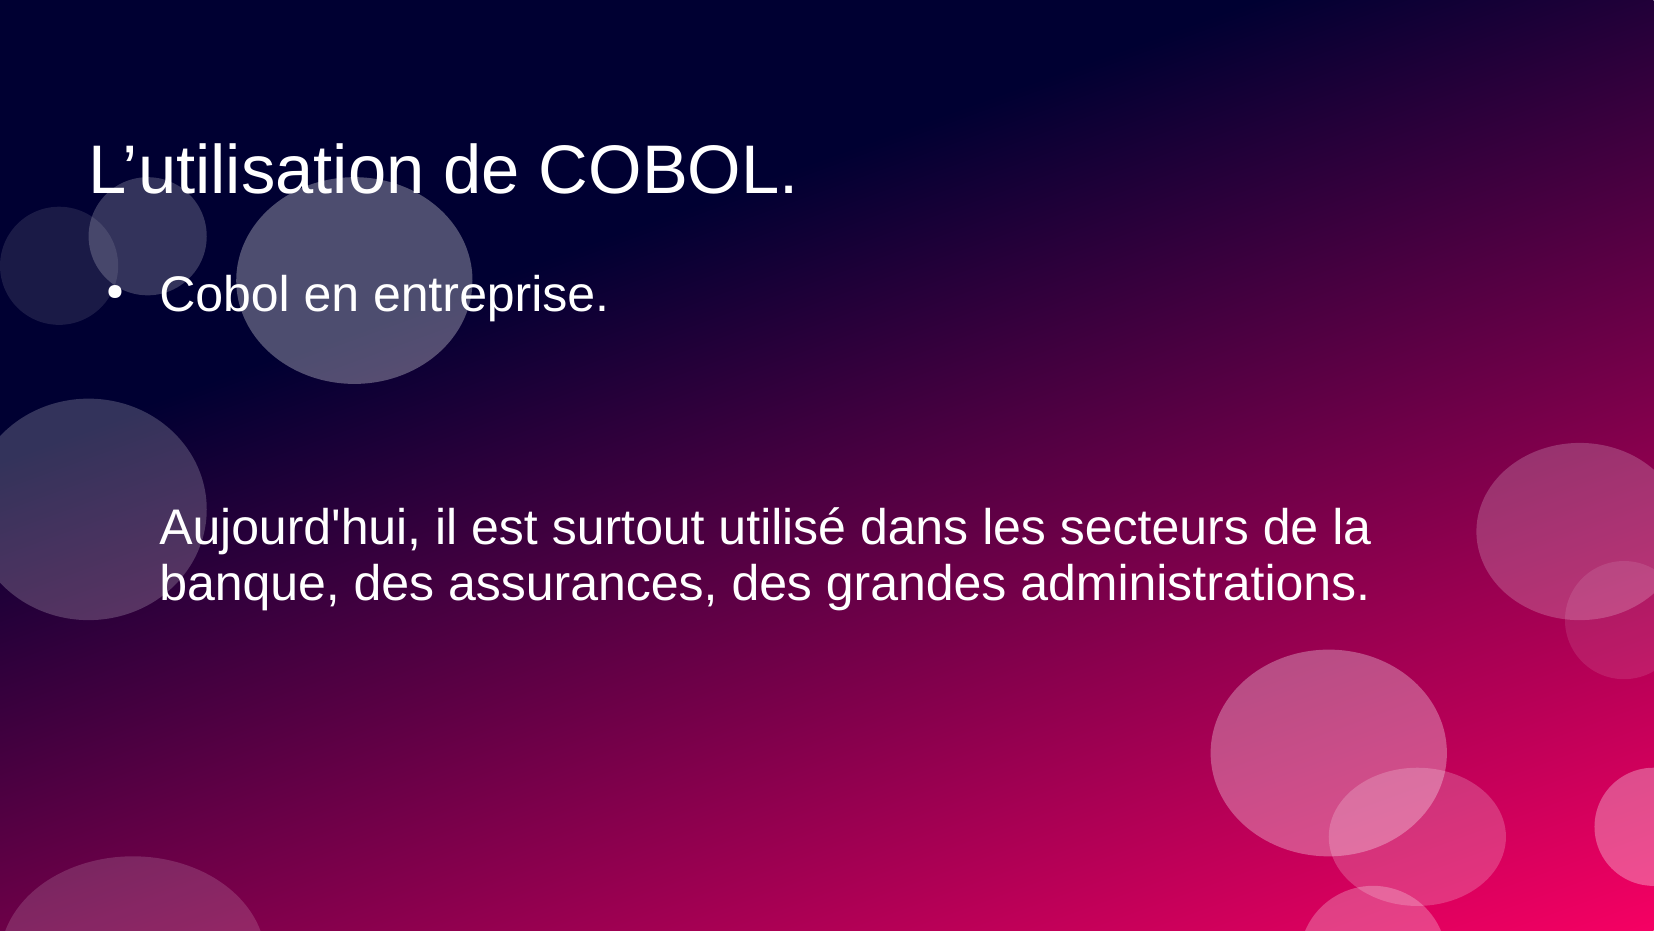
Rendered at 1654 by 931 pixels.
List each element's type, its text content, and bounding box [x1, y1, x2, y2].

title L’utilisation de COBOL. [88, 88, 1565, 251]
list Cobol en entreprise. Aujourd'hui, il est surtout utilisé dans les secteurs de la banque, des assurances, des grandes administrations. [88, 265, 1565, 621]
